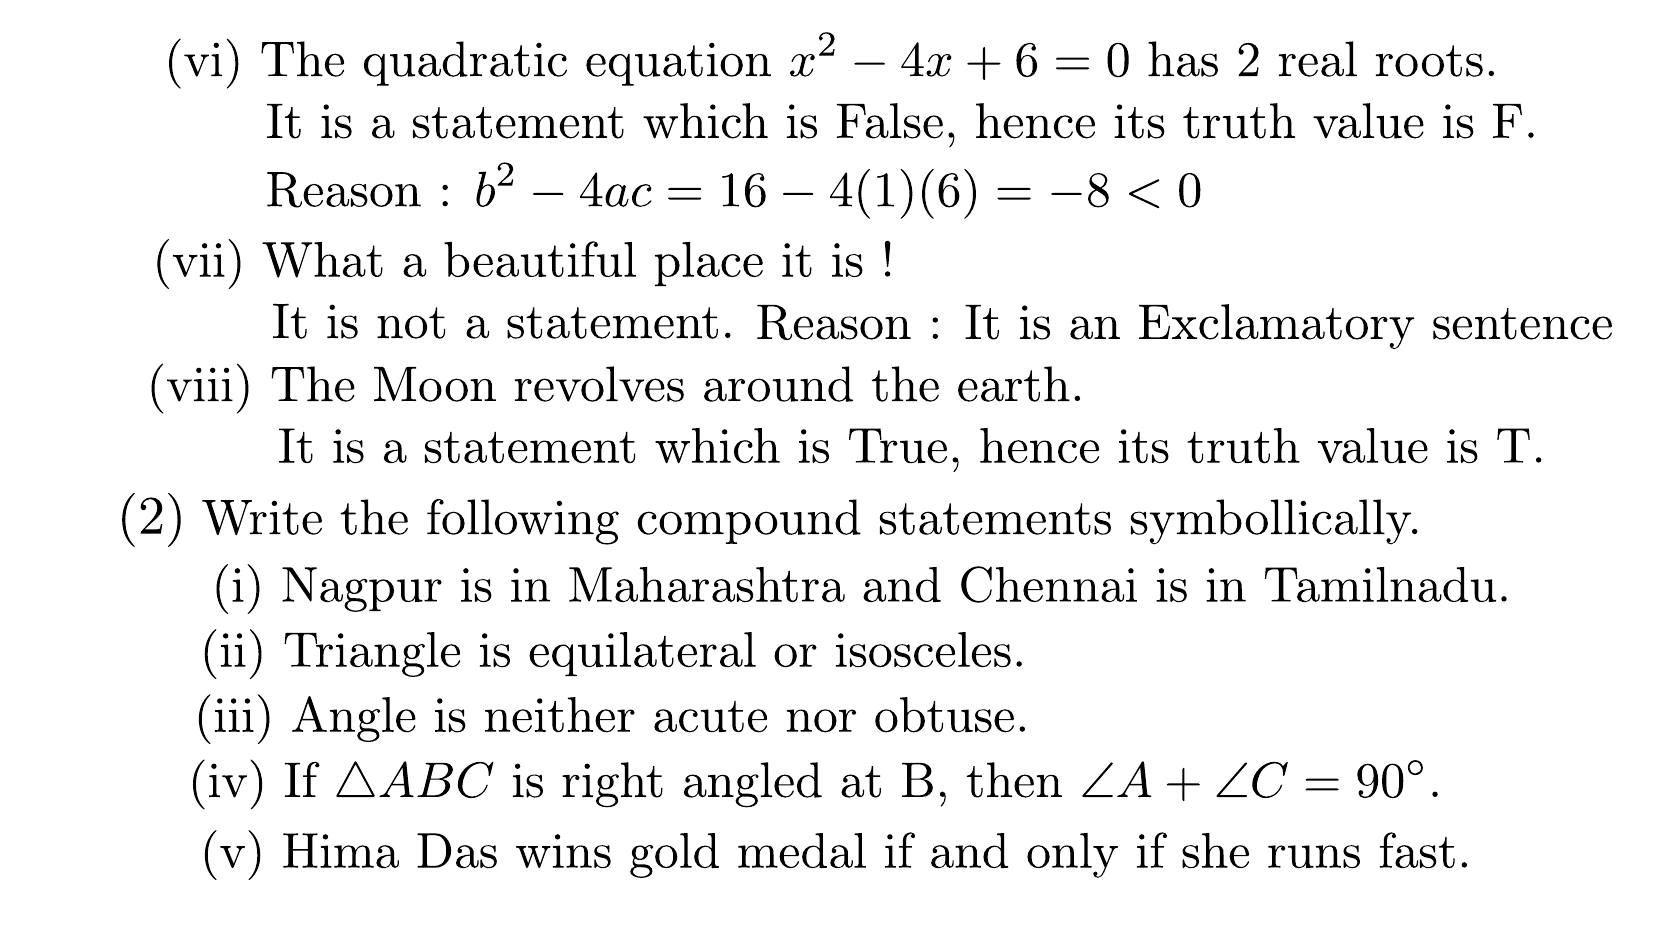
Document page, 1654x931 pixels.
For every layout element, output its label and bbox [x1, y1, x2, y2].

text_box [267, 162, 1201, 219]
subtitle [47, 23, 1607, 909]
text_box [119, 492, 181, 547]
text_box [267, 103, 1534, 148]
text_box [196, 694, 1026, 745]
text_box [202, 498, 1418, 545]
text_box [279, 427, 1542, 473]
text_box [166, 32, 1495, 89]
text_box [202, 629, 1022, 680]
text_box [214, 564, 1507, 614]
text_box [757, 304, 1612, 350]
text_box [190, 759, 1438, 810]
text_box [273, 303, 731, 339]
text_box [155, 239, 891, 289]
text_box [149, 363, 1081, 414]
text_box [202, 830, 1468, 881]
